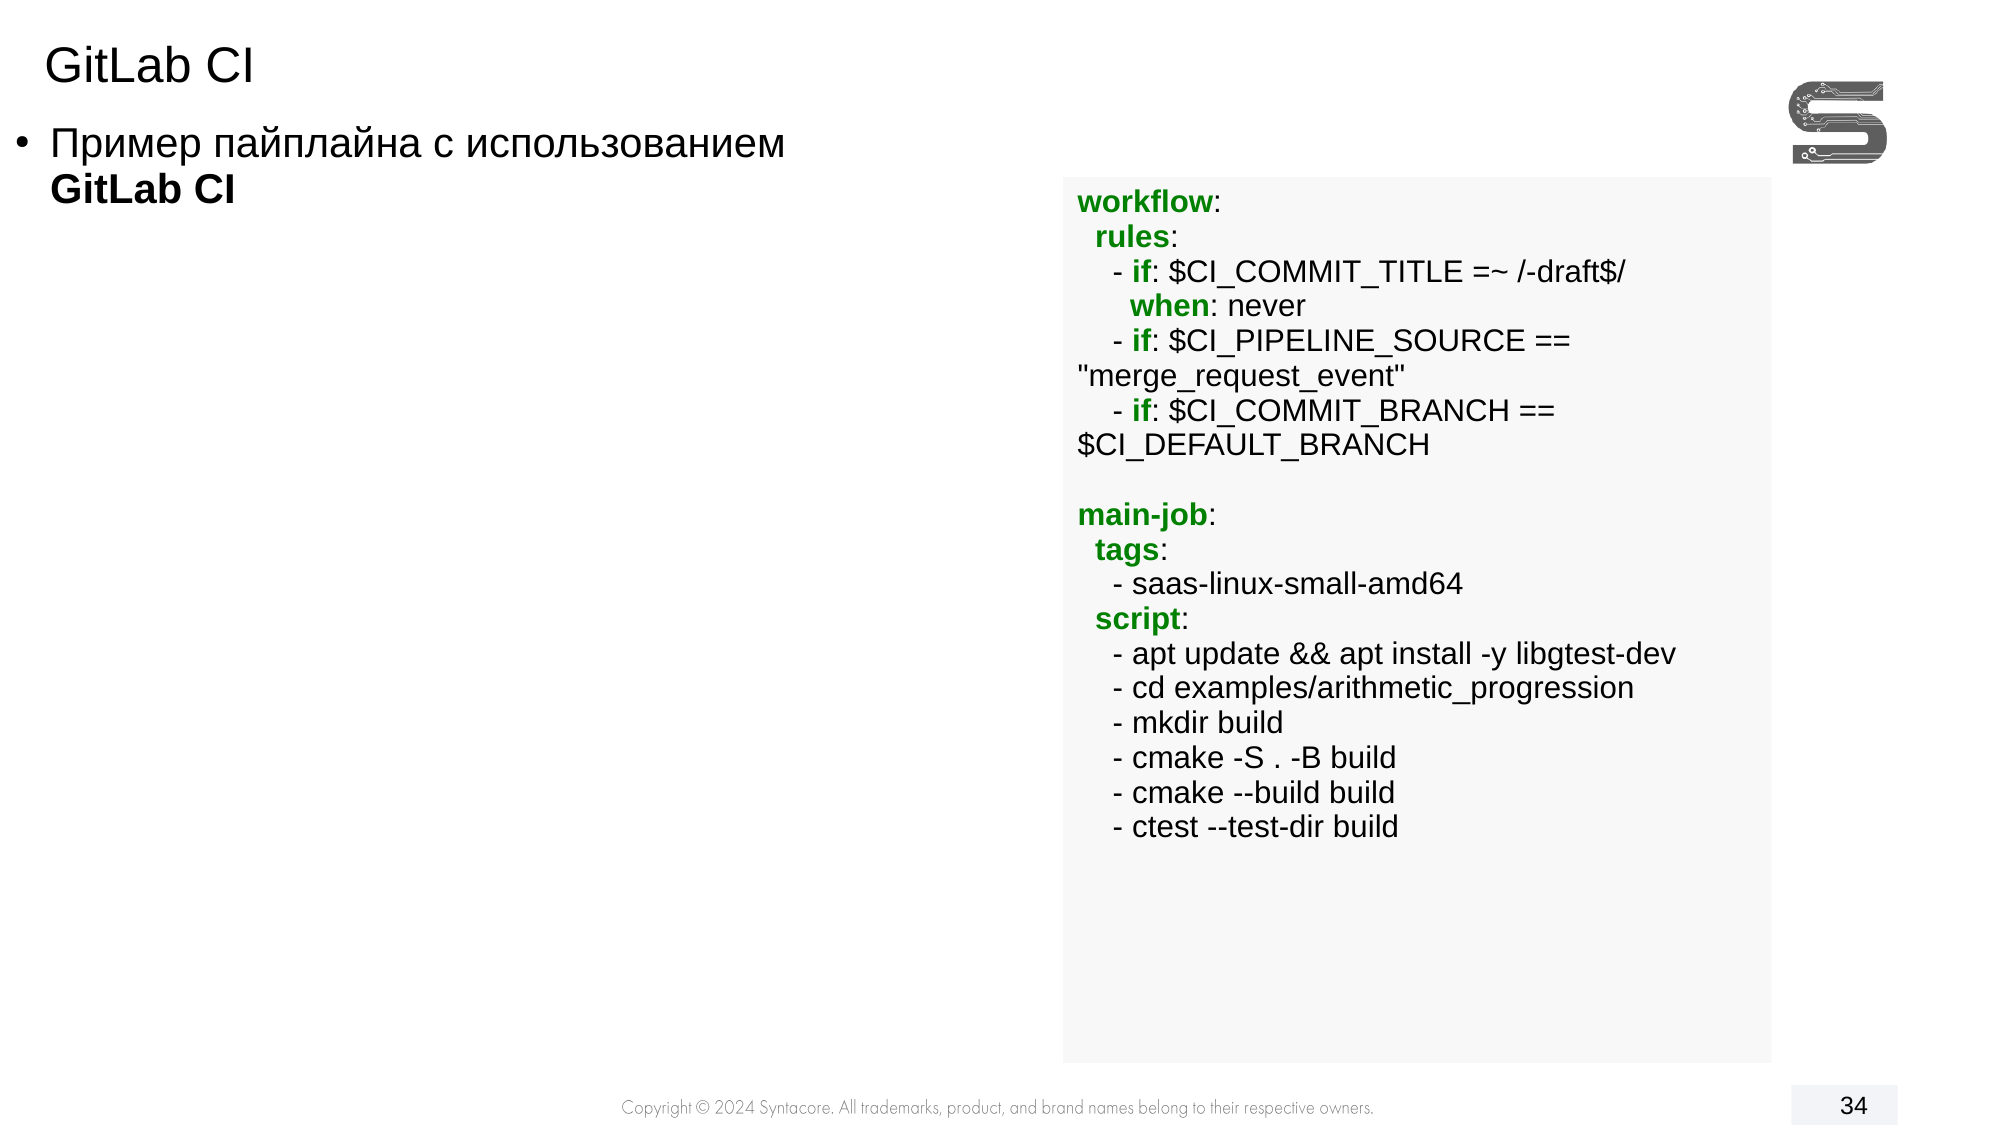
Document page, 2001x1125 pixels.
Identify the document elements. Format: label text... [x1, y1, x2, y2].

text_box Пример пайплайна с использованием GitLab CI [0, 112, 916, 562]
text_box <number> [1825, 1084, 1969, 1125]
picture [1788, 81, 1887, 164]
picture [621, 1094, 1381, 1119]
text_box GitLab CI [29, 29, 291, 101]
text_box workflow: rules: - if: $CI_COMMIT_TITLE =~ /-draft$/ when: never - if: $CI_PIPELINE_SOURCE == "merge_request_event" - if: $CI_COMMIT_BRANCH == $CI_DEFAULT_BRANCH main-job: tags: - saas-linux-small-amd64 script: - apt update && apt install -y libgtest-dev - cd examples/arithmetic_progression - mkdir build - cmake -S . -B build - cmake --build build - ctest --test-dir build [1062, 177, 1772, 1063]
